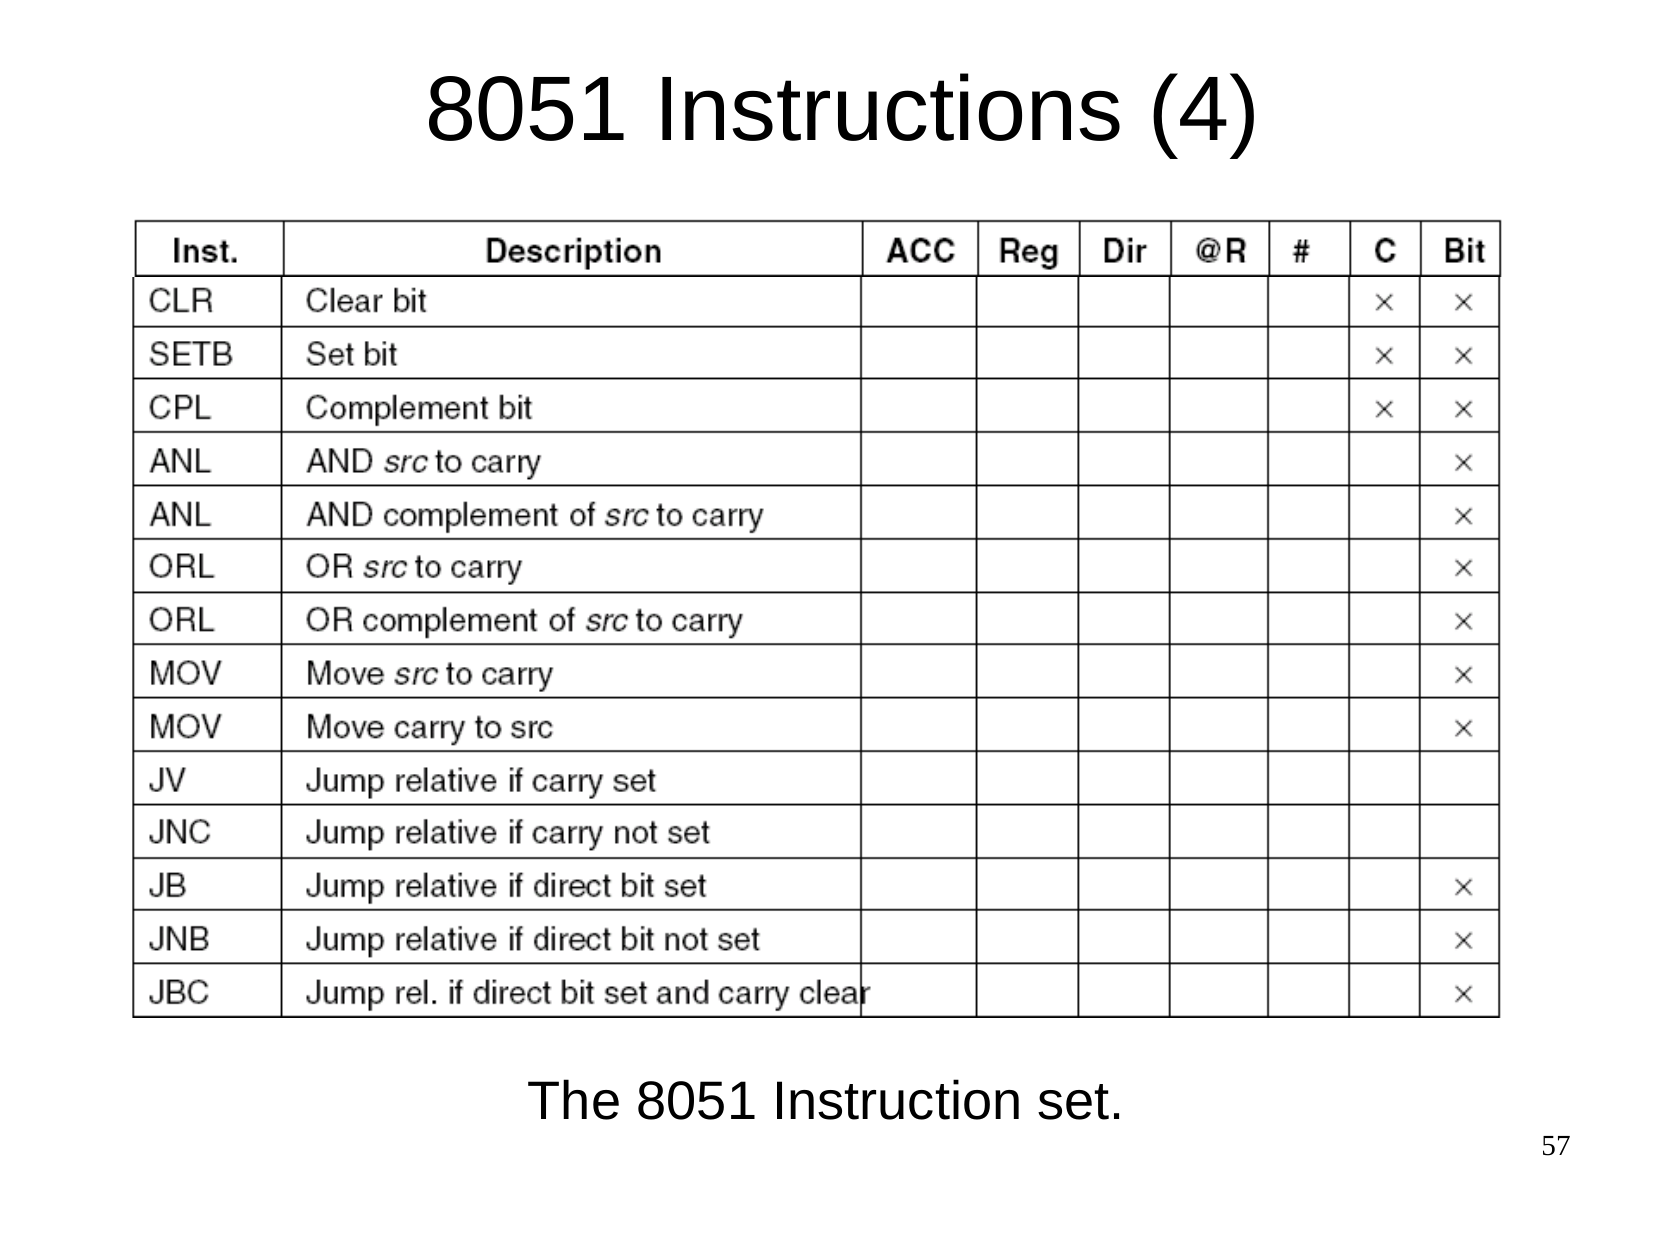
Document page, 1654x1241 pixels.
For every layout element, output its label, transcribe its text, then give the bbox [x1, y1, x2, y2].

picture [130, 217, 1510, 1018]
title 8051 Instructions (4) [0, 0, 1654, 207]
list The 8051 Instruction set. [0, 1058, 1654, 1186]
